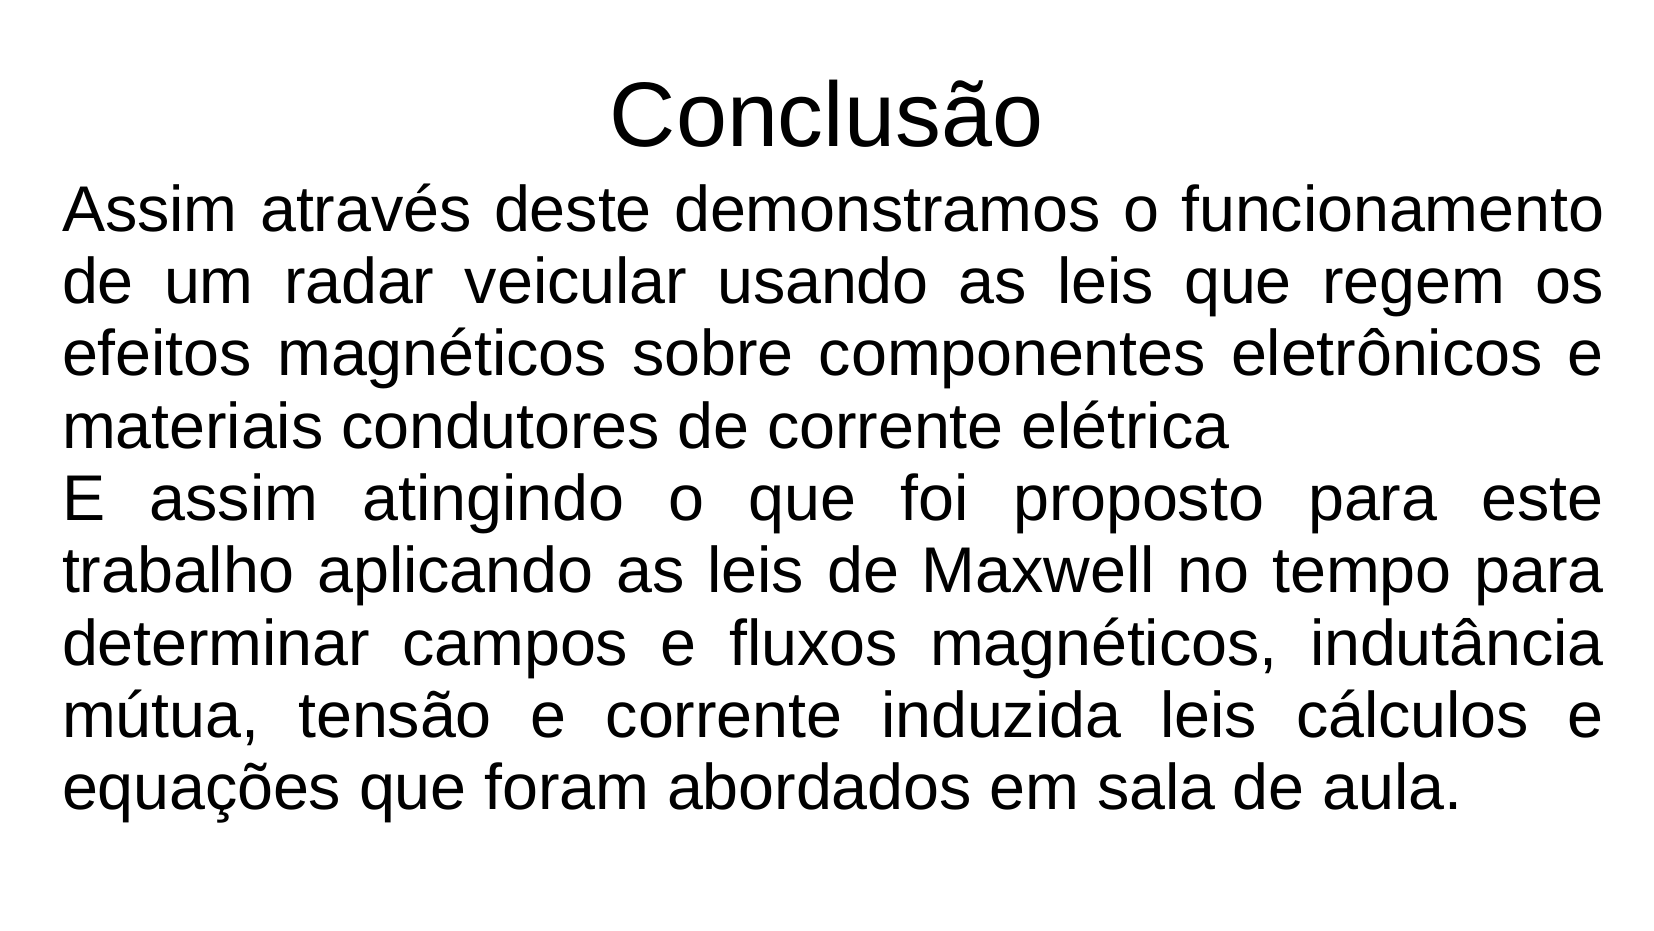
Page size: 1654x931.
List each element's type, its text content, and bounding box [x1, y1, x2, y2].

text_box Assim através deste demonstramos o funcionamento de um radar veicular usando as leis que regem os efeitos magnéticos sobre componentes eletrônicos e materiais condutores de corrente elétrica E assim atingindo o que foi proposto para este trabalho aplicando as leis de Maxwell no tempo para determinar campos e fluxos magnéticos, indutância mútua, tensão e corrente induzida leis cálculos e equações que foram abordados em sala de aula. [47, 165, 1619, 928]
title Conclusão [82, 12, 1571, 165]
